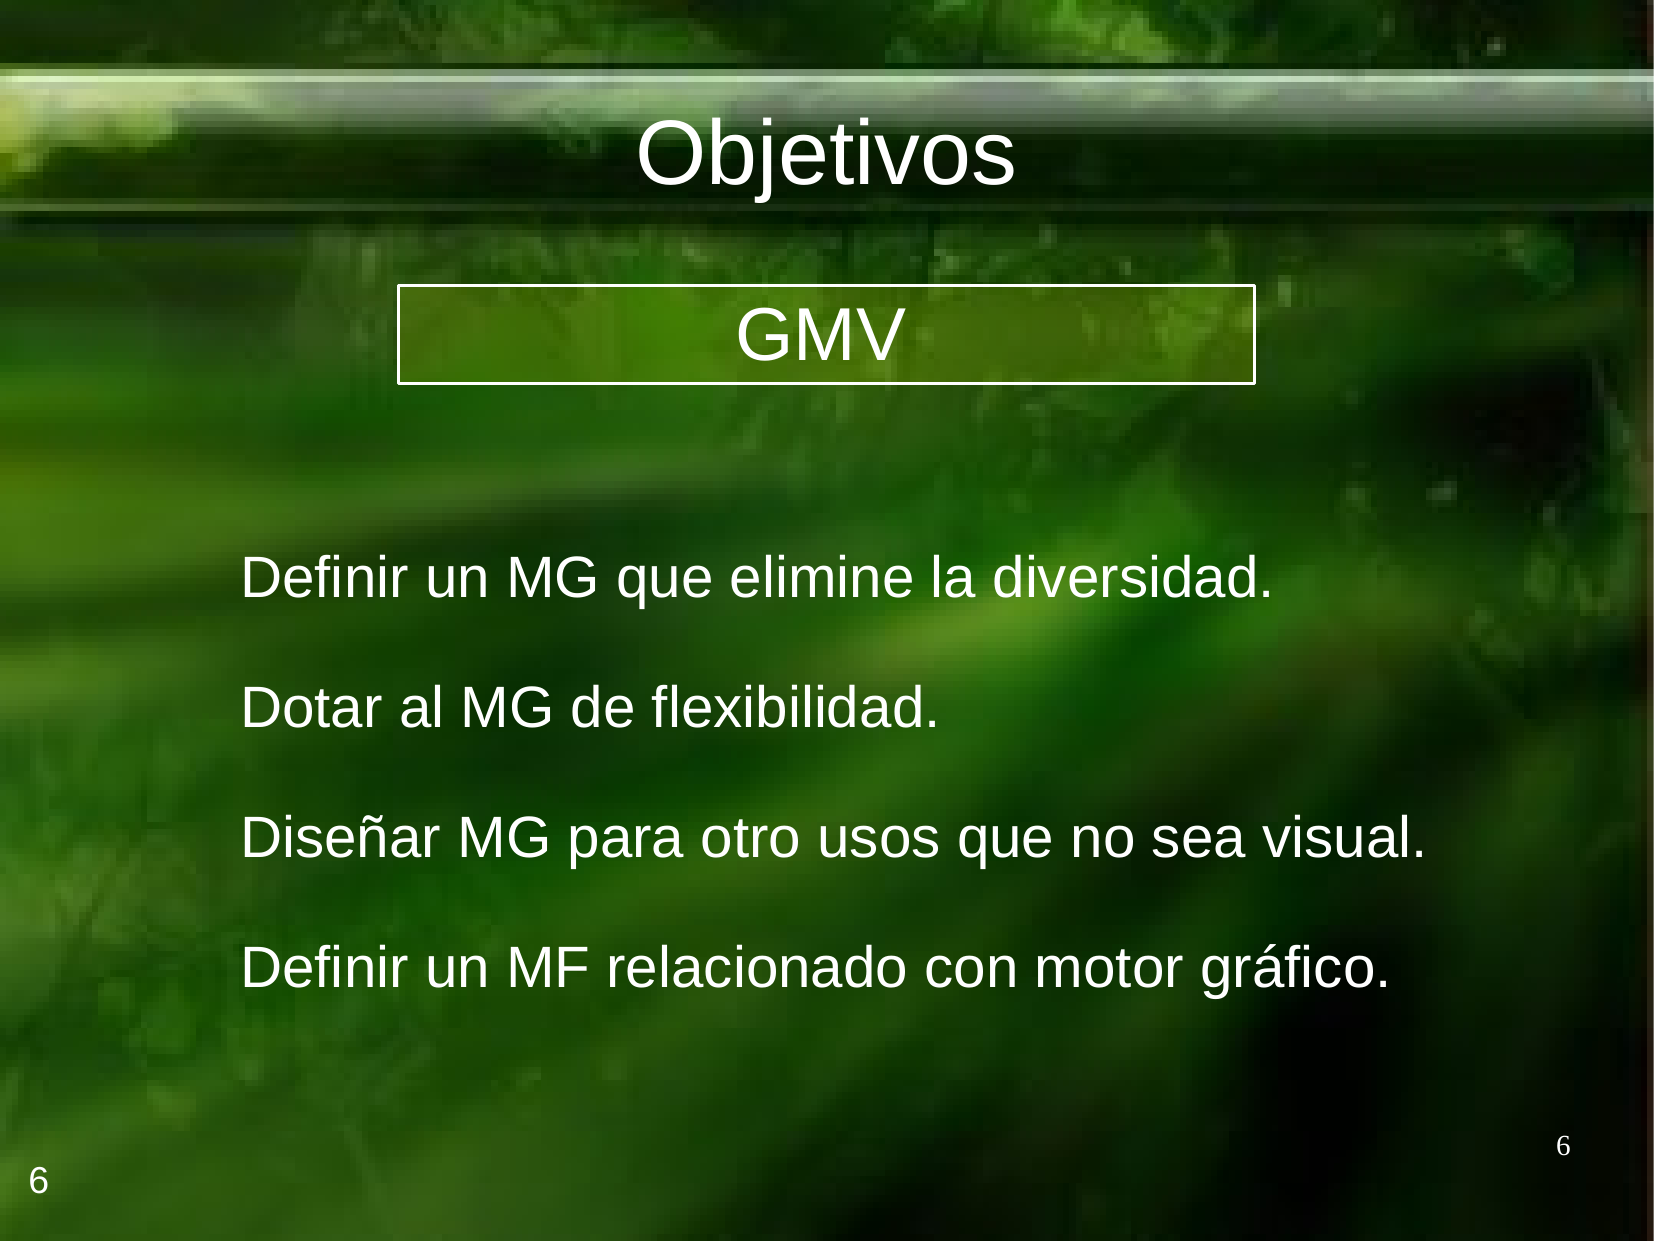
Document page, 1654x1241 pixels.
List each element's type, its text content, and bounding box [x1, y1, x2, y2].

picture [0, 0, 1654, 1241]
text_box GMV [398, 285, 1255, 384]
text_box <número> [13, 1151, 214, 1222]
text_box Definir un MG que elimine la diversidad. Dotar al MG de flexibilidad. Diseñar MG para otro usos que no sea visual. Definir un MF relacionado con motor gráfico. [209, 472, 1445, 943]
title Objetivos [82, 49, 1571, 257]
